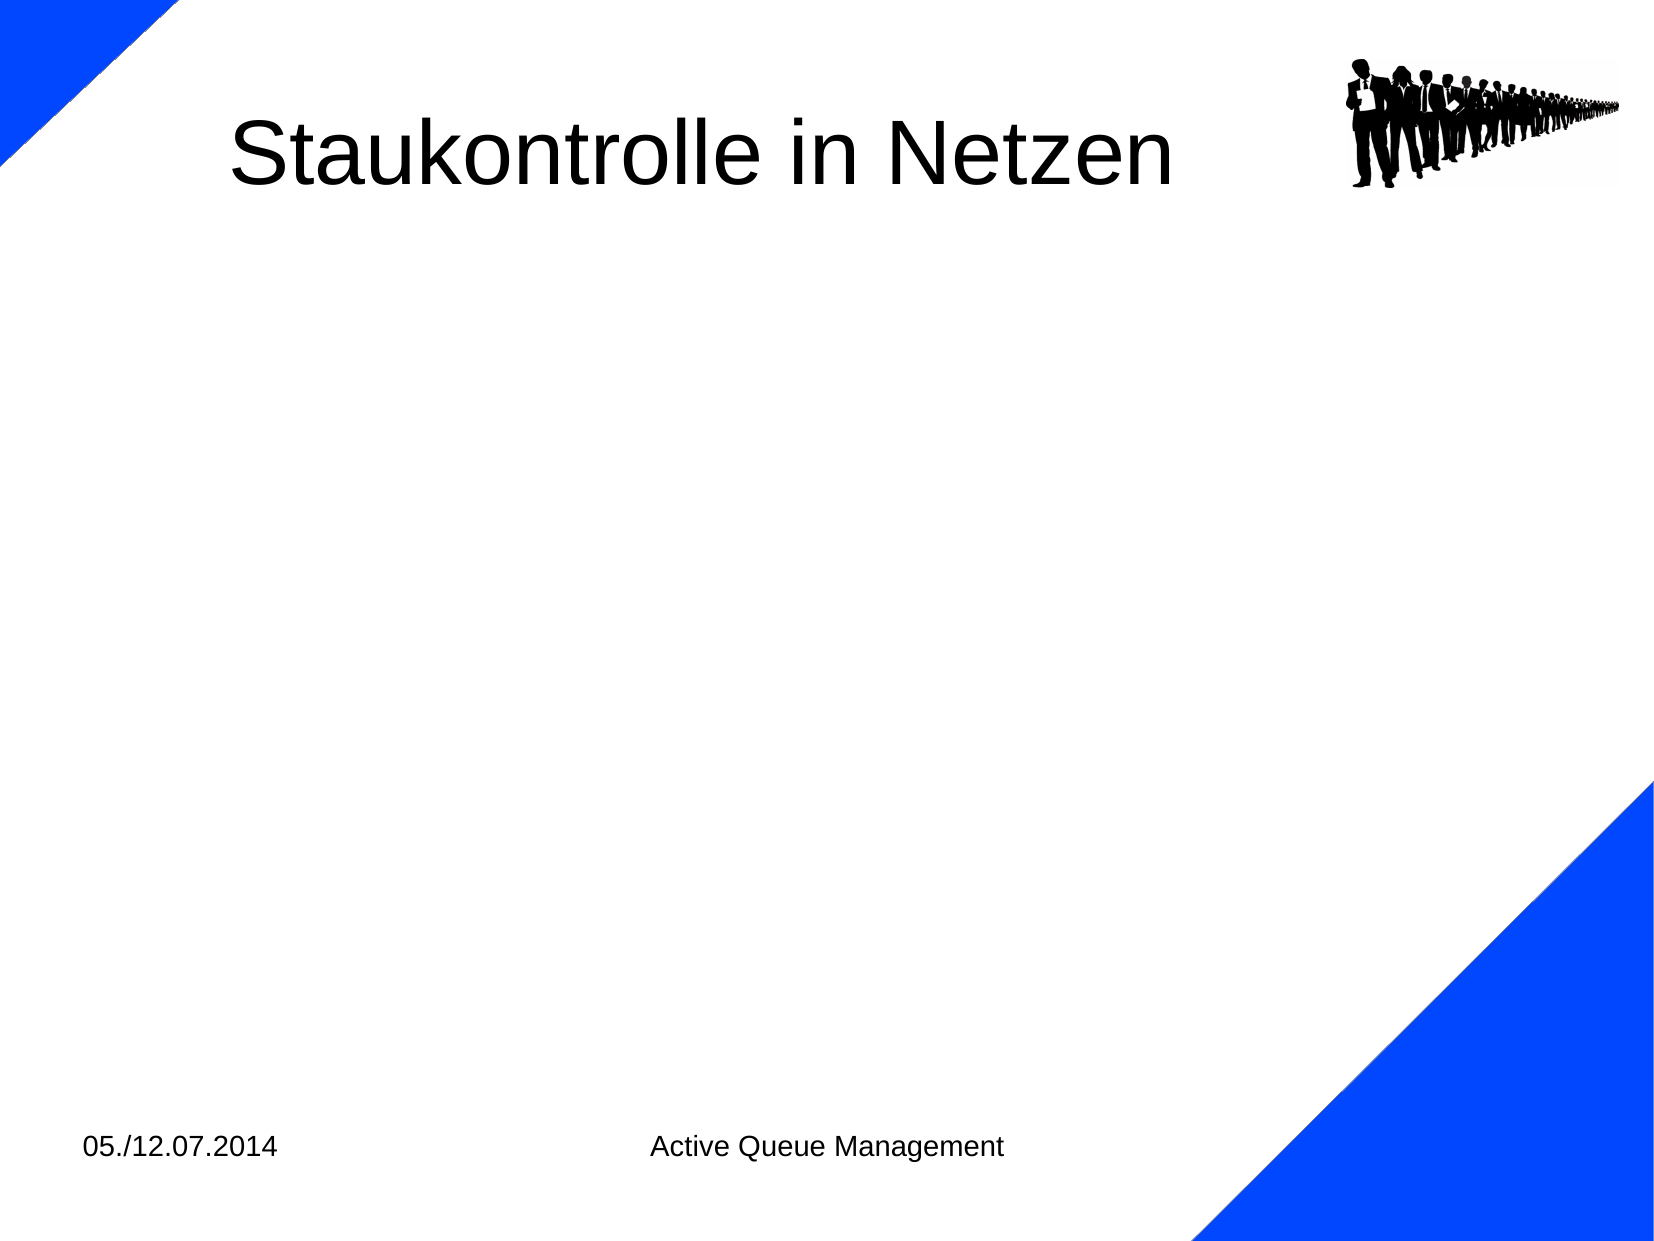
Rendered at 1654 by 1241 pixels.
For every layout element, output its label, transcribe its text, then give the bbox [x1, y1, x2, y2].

title Staukontrolle in Netzen [82, 49, 1323, 257]
picture [1346, 59, 1619, 188]
